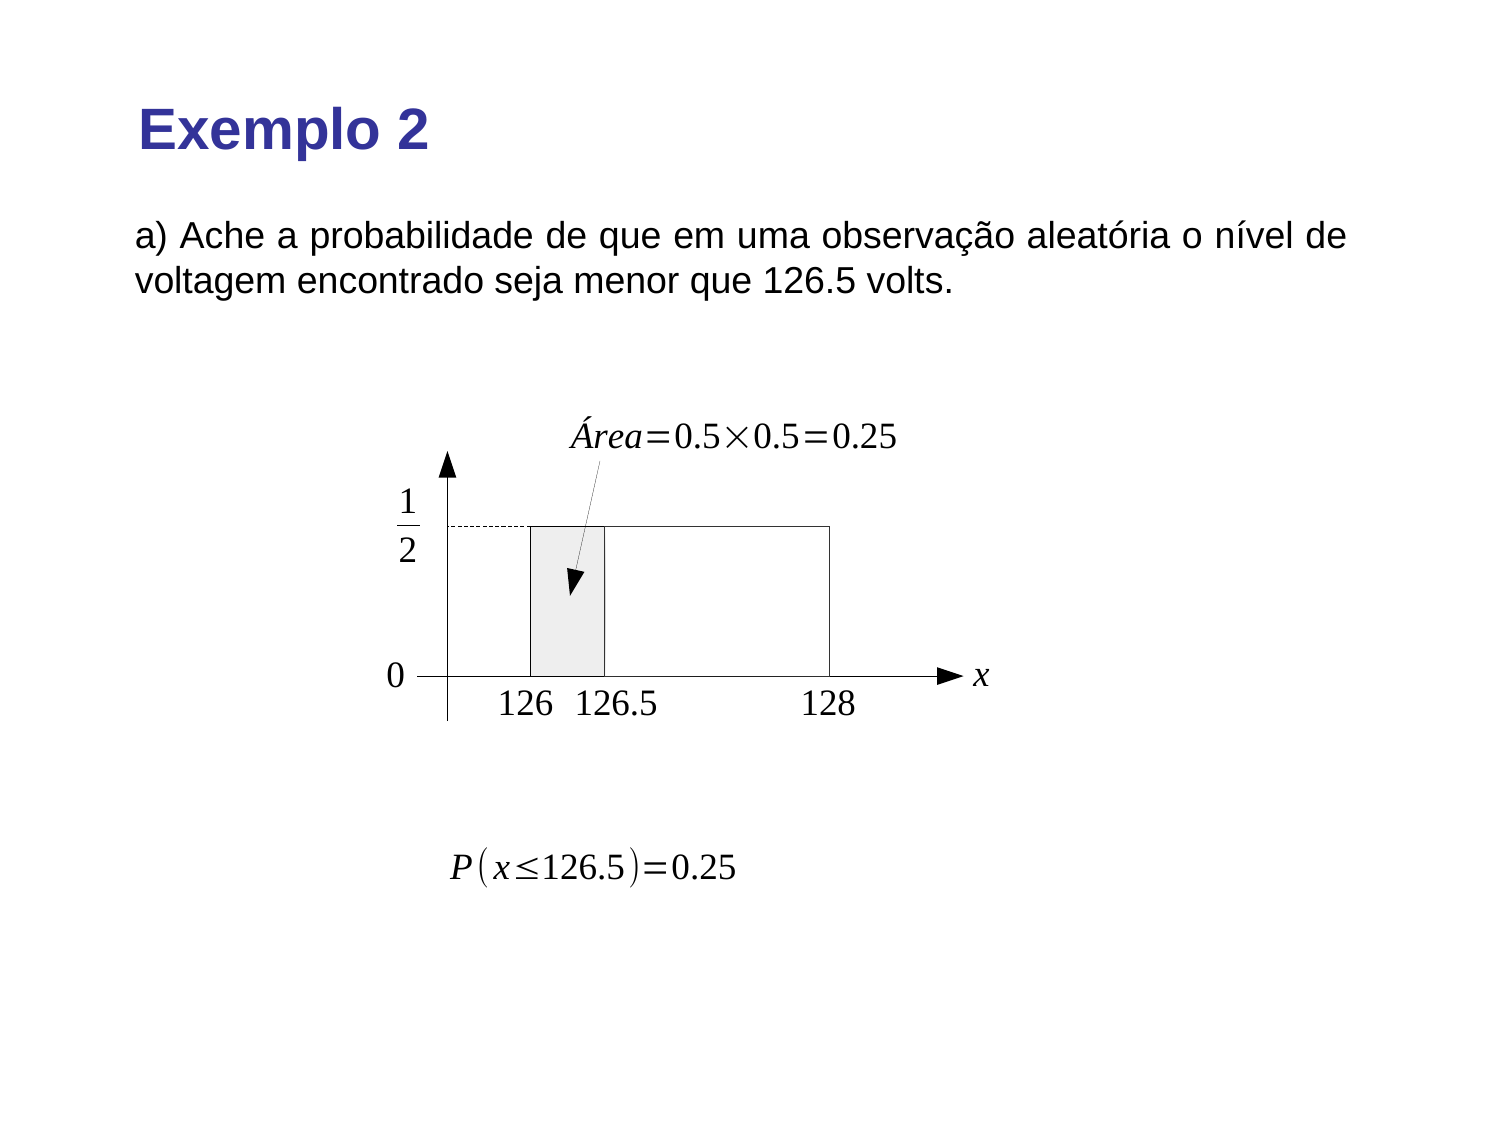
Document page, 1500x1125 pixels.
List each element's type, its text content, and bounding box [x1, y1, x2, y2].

chart [568, 682, 664, 725]
text_box a) Ache a probabilidade de que em uma observação aleatória o nível de voltagem encontrado seja menor que 126.5 volts. [120, 203, 1362, 309]
chart [965, 653, 998, 695]
chart [380, 655, 412, 697]
chart [561, 416, 904, 458]
chart [491, 682, 560, 725]
text_box Exemplo 2 [123, 84, 1400, 179]
chart [389, 481, 428, 570]
text_box [530, 526, 830, 677]
chart [442, 845, 743, 890]
chart [794, 682, 863, 725]
